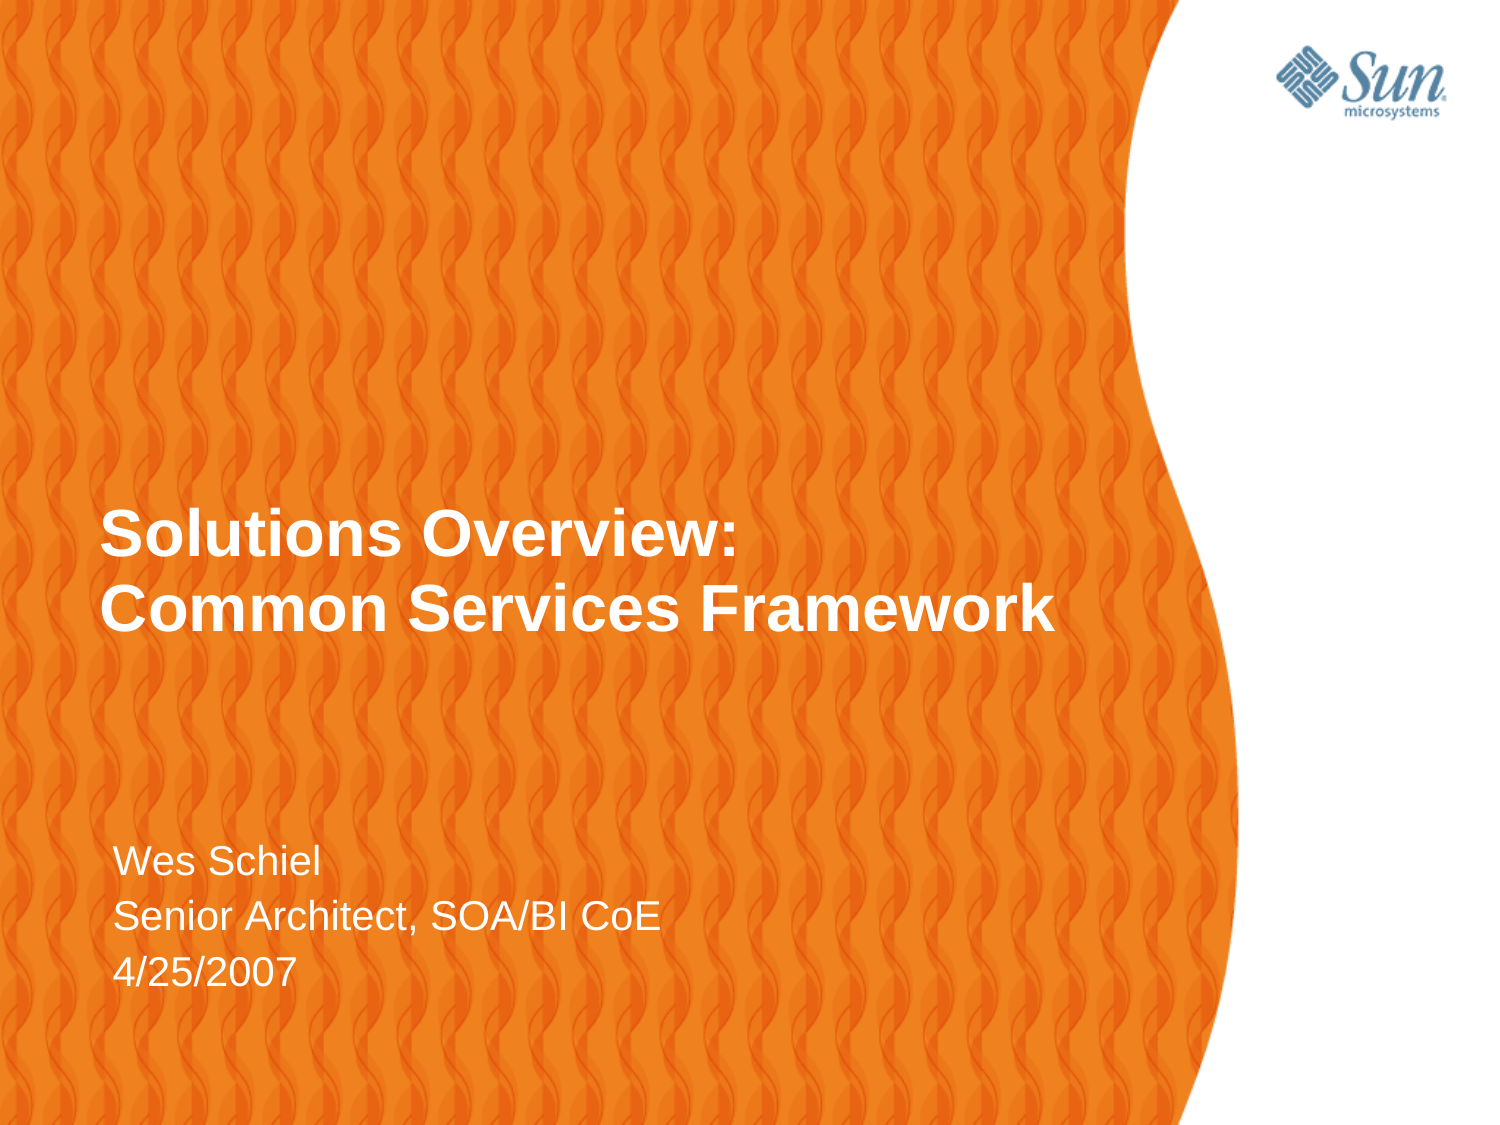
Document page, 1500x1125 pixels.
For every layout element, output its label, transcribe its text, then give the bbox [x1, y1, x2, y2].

title Solutions Overview: Common Services Framework [99, 424, 1188, 721]
text_box Wes Schiel Senior Architect, SOA/BI CoE 4/25/2007 [112, 771, 824, 996]
picture [0, 0, 1500, 1125]
